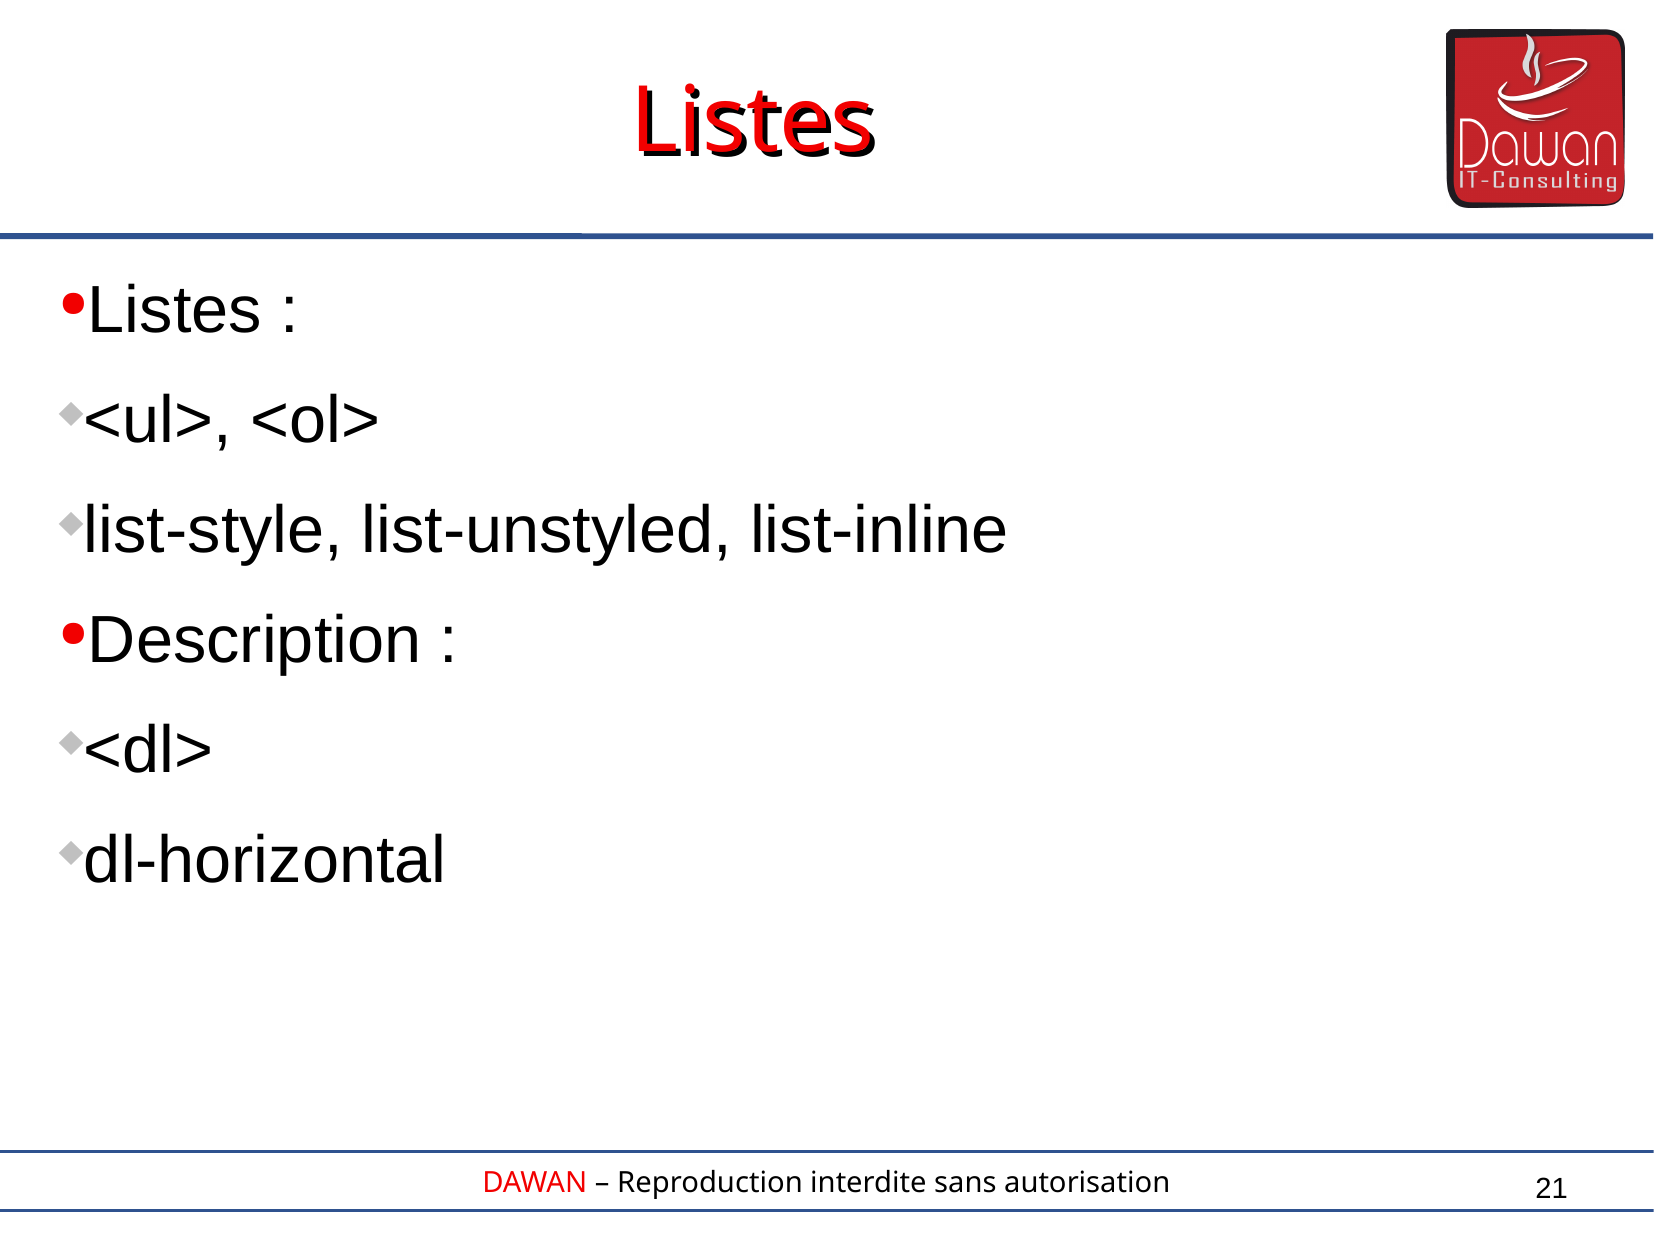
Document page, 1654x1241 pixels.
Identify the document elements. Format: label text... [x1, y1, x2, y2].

title Listes [59, 24, 1447, 206]
text_box [1535, 1169, 1595, 1234]
list Listes : <ul>, <ol> list-style, list-unstyled, list-inline Description : <dl> dl-horizontal [59, 265, 1595, 1094]
